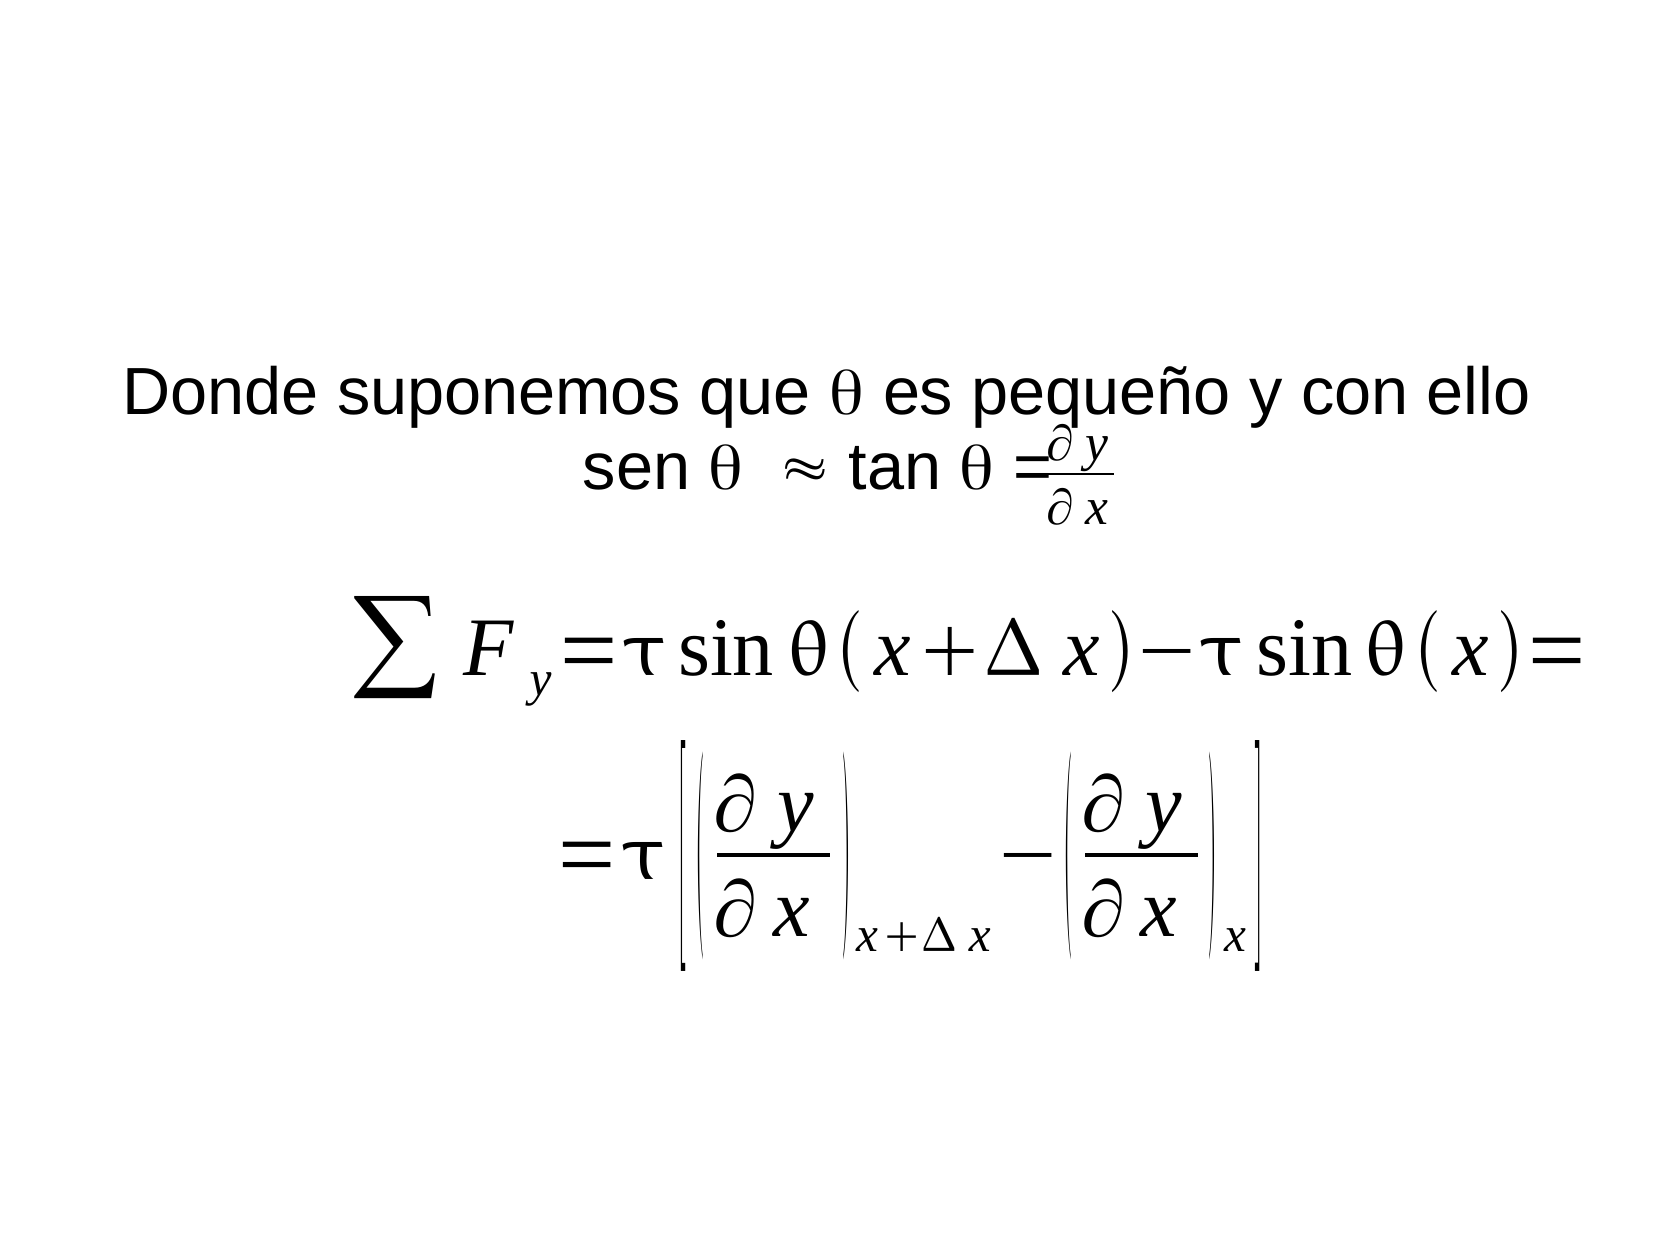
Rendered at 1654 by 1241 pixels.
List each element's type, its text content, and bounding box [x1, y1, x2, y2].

subtitle Donde suponemos que q es pequeño y con ello sen q  tan q = [82, 297, 1571, 562]
chart [340, 590, 1597, 976]
chart [1034, 413, 1123, 537]
